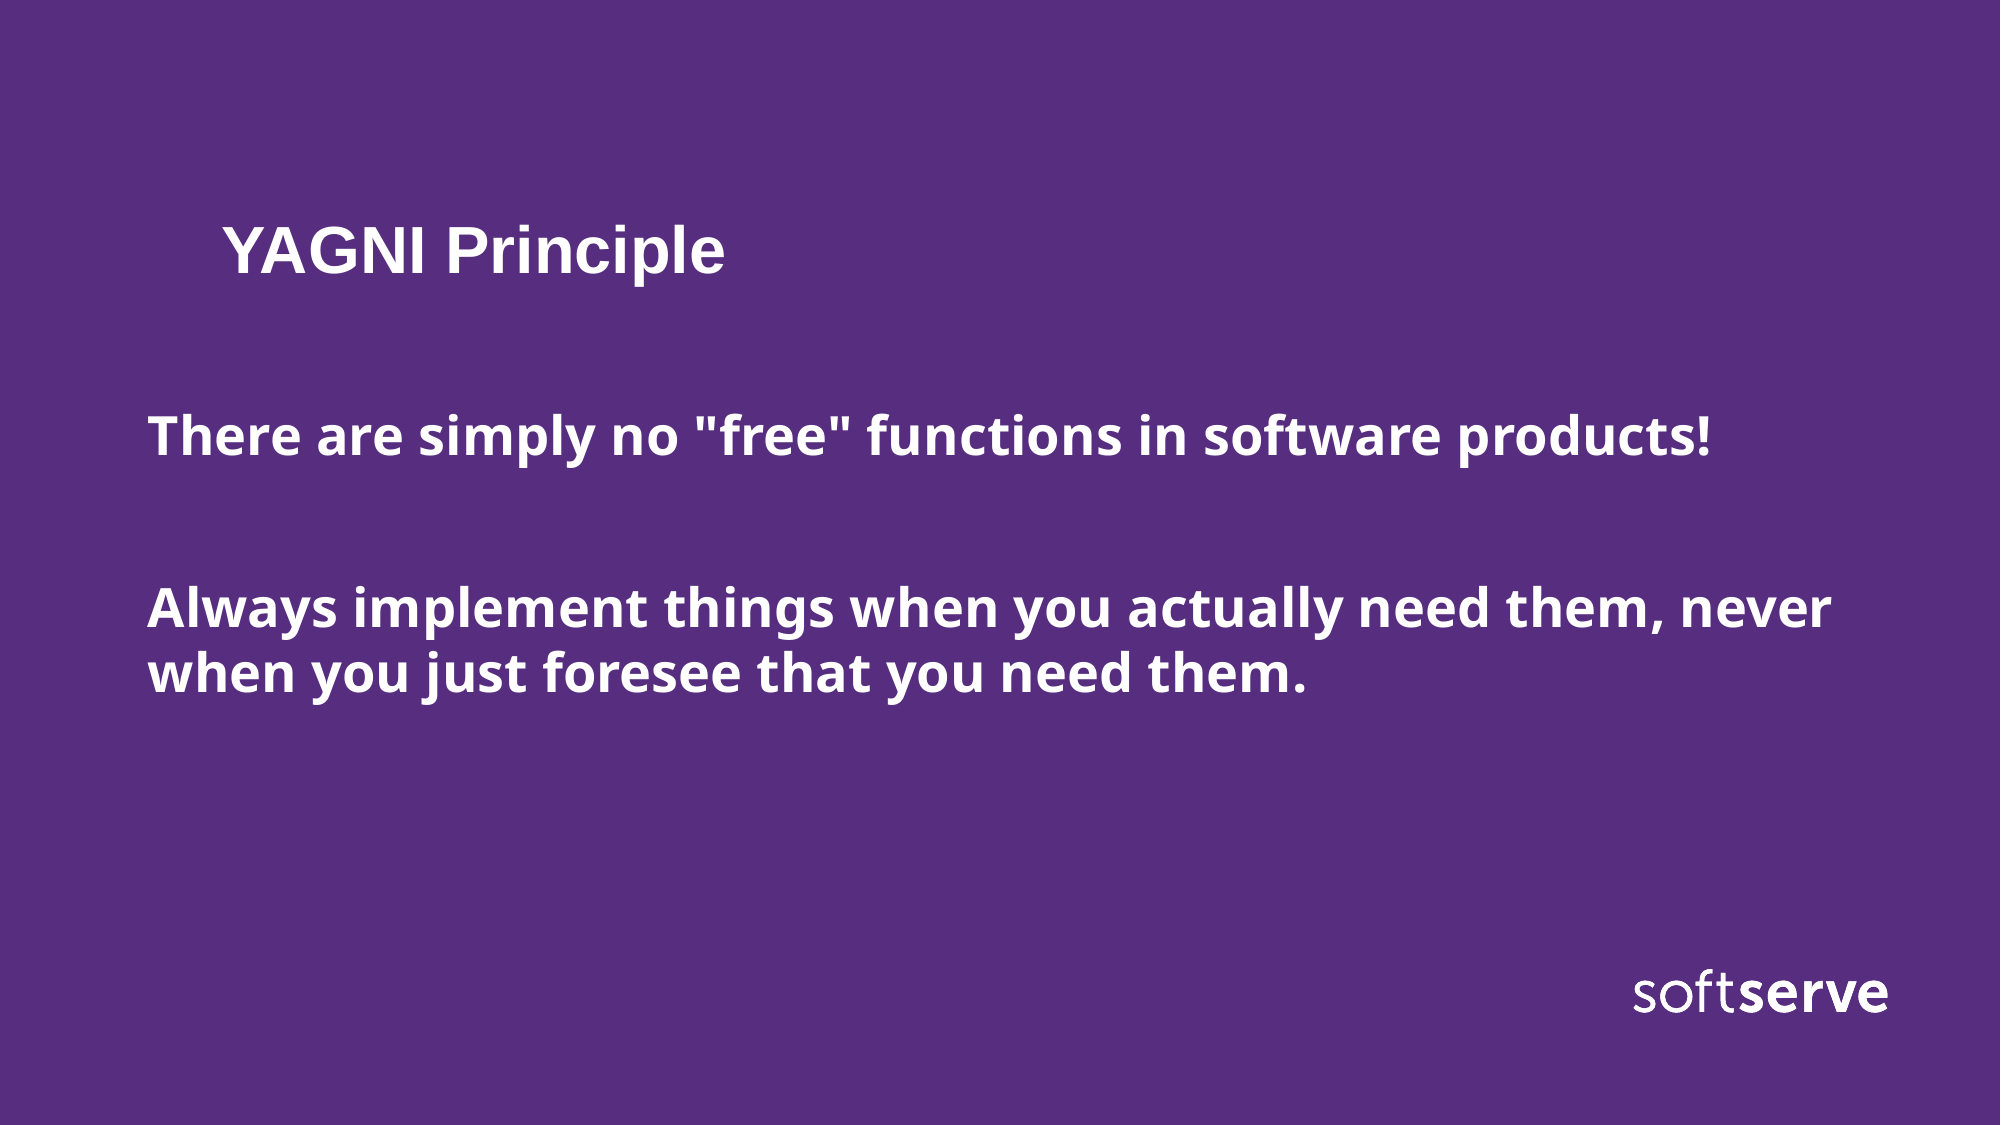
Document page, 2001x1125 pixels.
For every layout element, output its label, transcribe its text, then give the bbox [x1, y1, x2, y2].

list There are simply no "free" functions in software products! Always implement things when you actually need them, never when you just foresee that you need them. [147, 323, 1923, 886]
text_box YAGNI Principle [206, 205, 742, 296]
